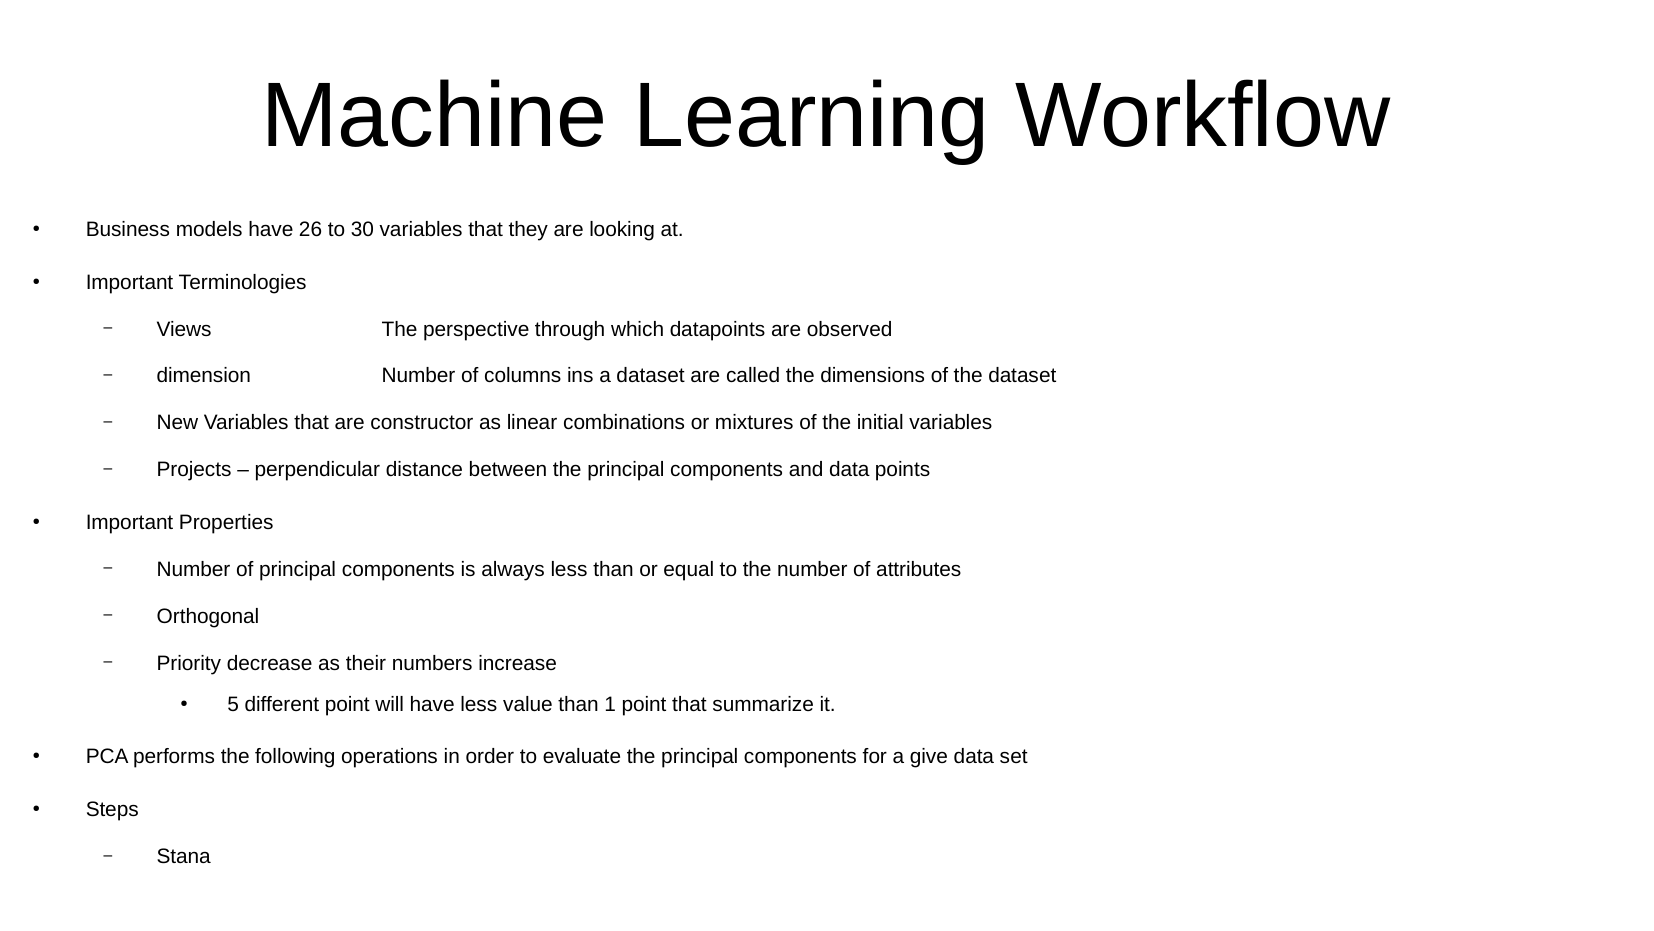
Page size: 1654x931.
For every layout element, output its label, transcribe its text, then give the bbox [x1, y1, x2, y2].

list Business models have 26 to 30 variables that they are looking at. Important Terminologies Views The perspective through which datapoints are observed dimension Number of columns ins a dataset are called the dimensions of the dataset New Variables that are constructor as linear combinations or mixtures of the initial variables Projects – perpendicular distance between the principal components and data points Important Properties Number of principal components is always less than or equal to the number of attributes Orthogonal Priority decrease as their numbers increase 5 different point will have less value than 1 point that summarize it. PCA performs the following operations in order to evaluate the principal components for a give data set Steps Stana [15, 217, 1571, 901]
title Machine Learning Workflow [82, 37, 1571, 193]
